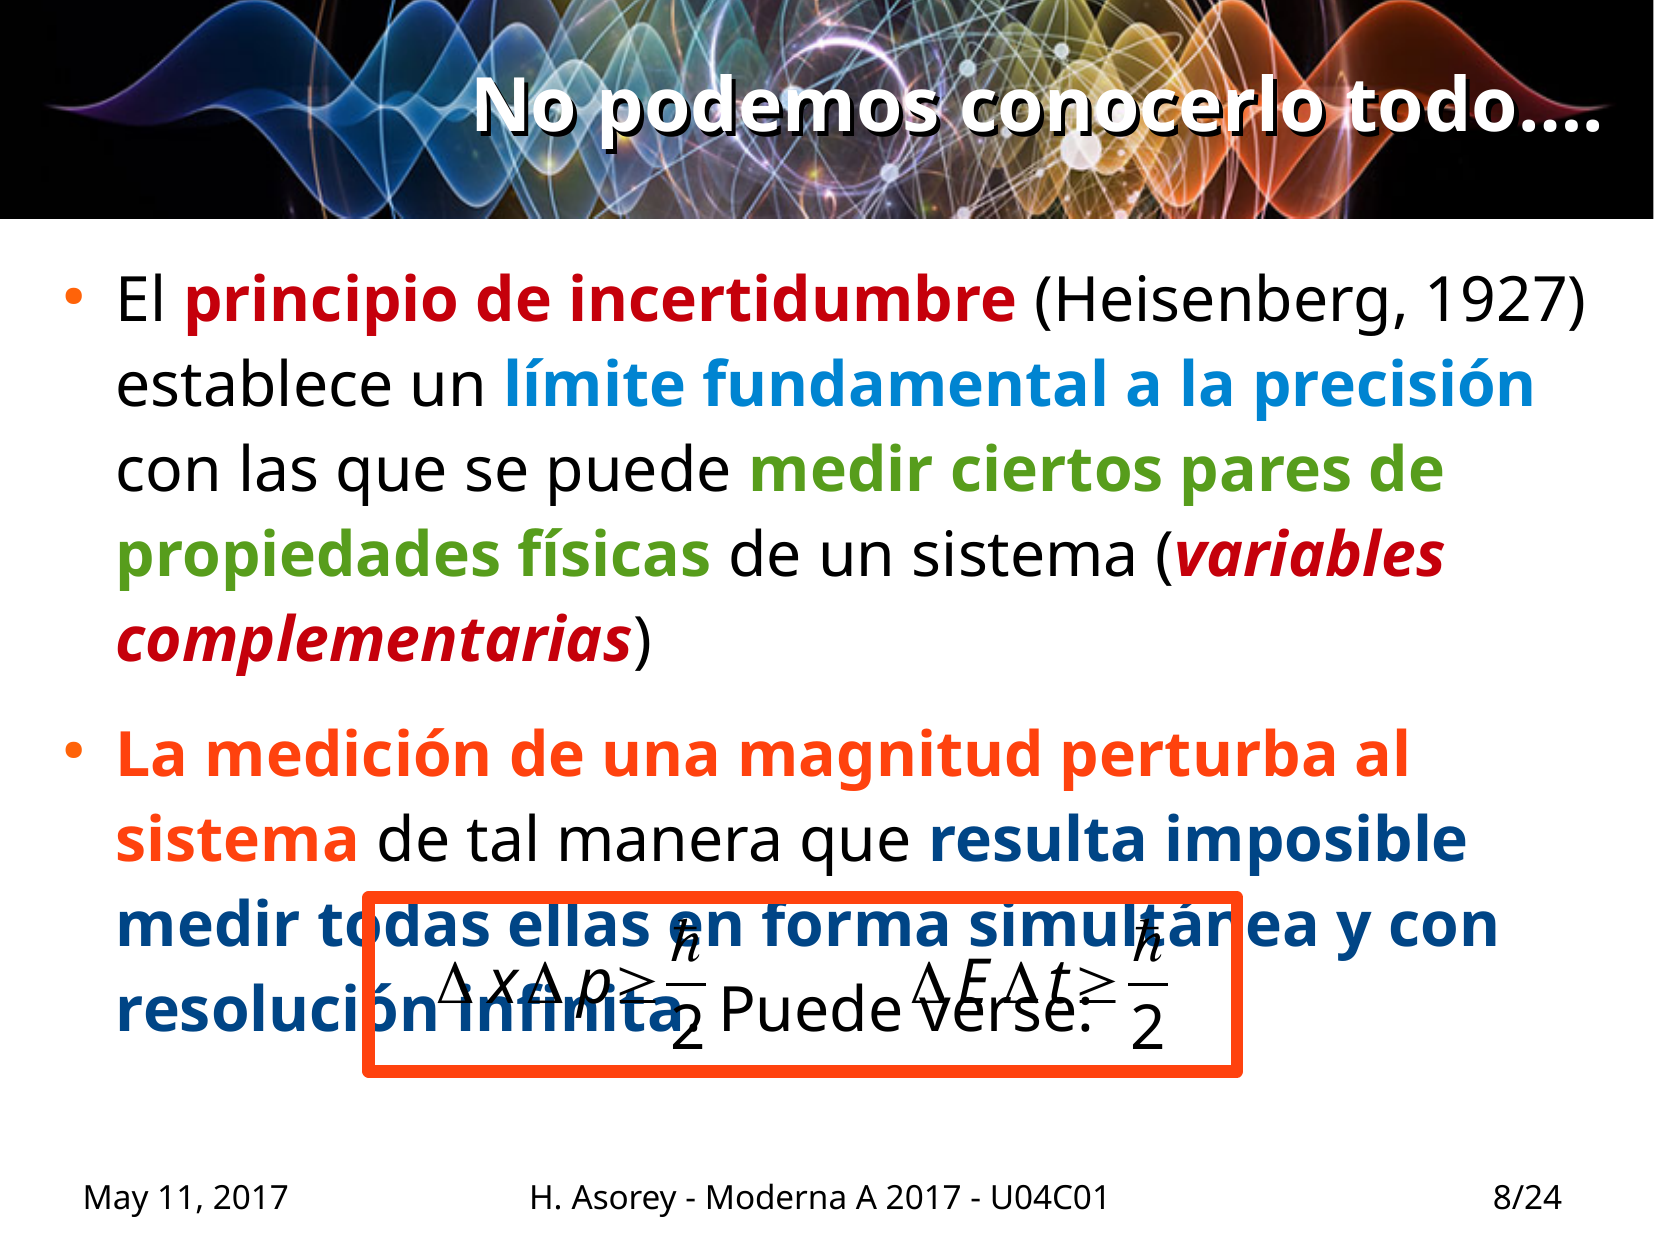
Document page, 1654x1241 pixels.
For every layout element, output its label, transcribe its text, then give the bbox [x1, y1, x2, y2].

title No podemos conocerlo todo…. [45, 15, 1606, 191]
list El principio de incertidumbre (Heisenberg, 1927) establece un límite fundamental a la precisión con las que se puede medir ciertos pares de propiedades físicas de un sistema (variables complementarias) La medición de una magnitud perturba al sistema de tal manera que resulta imposible medir todas ellas en forma simultánea y con resolución infinita. Puede verse: [45, 255, 1606, 1156]
picture [0, 0, 1654, 219]
chart [375, 903, 1231, 1066]
